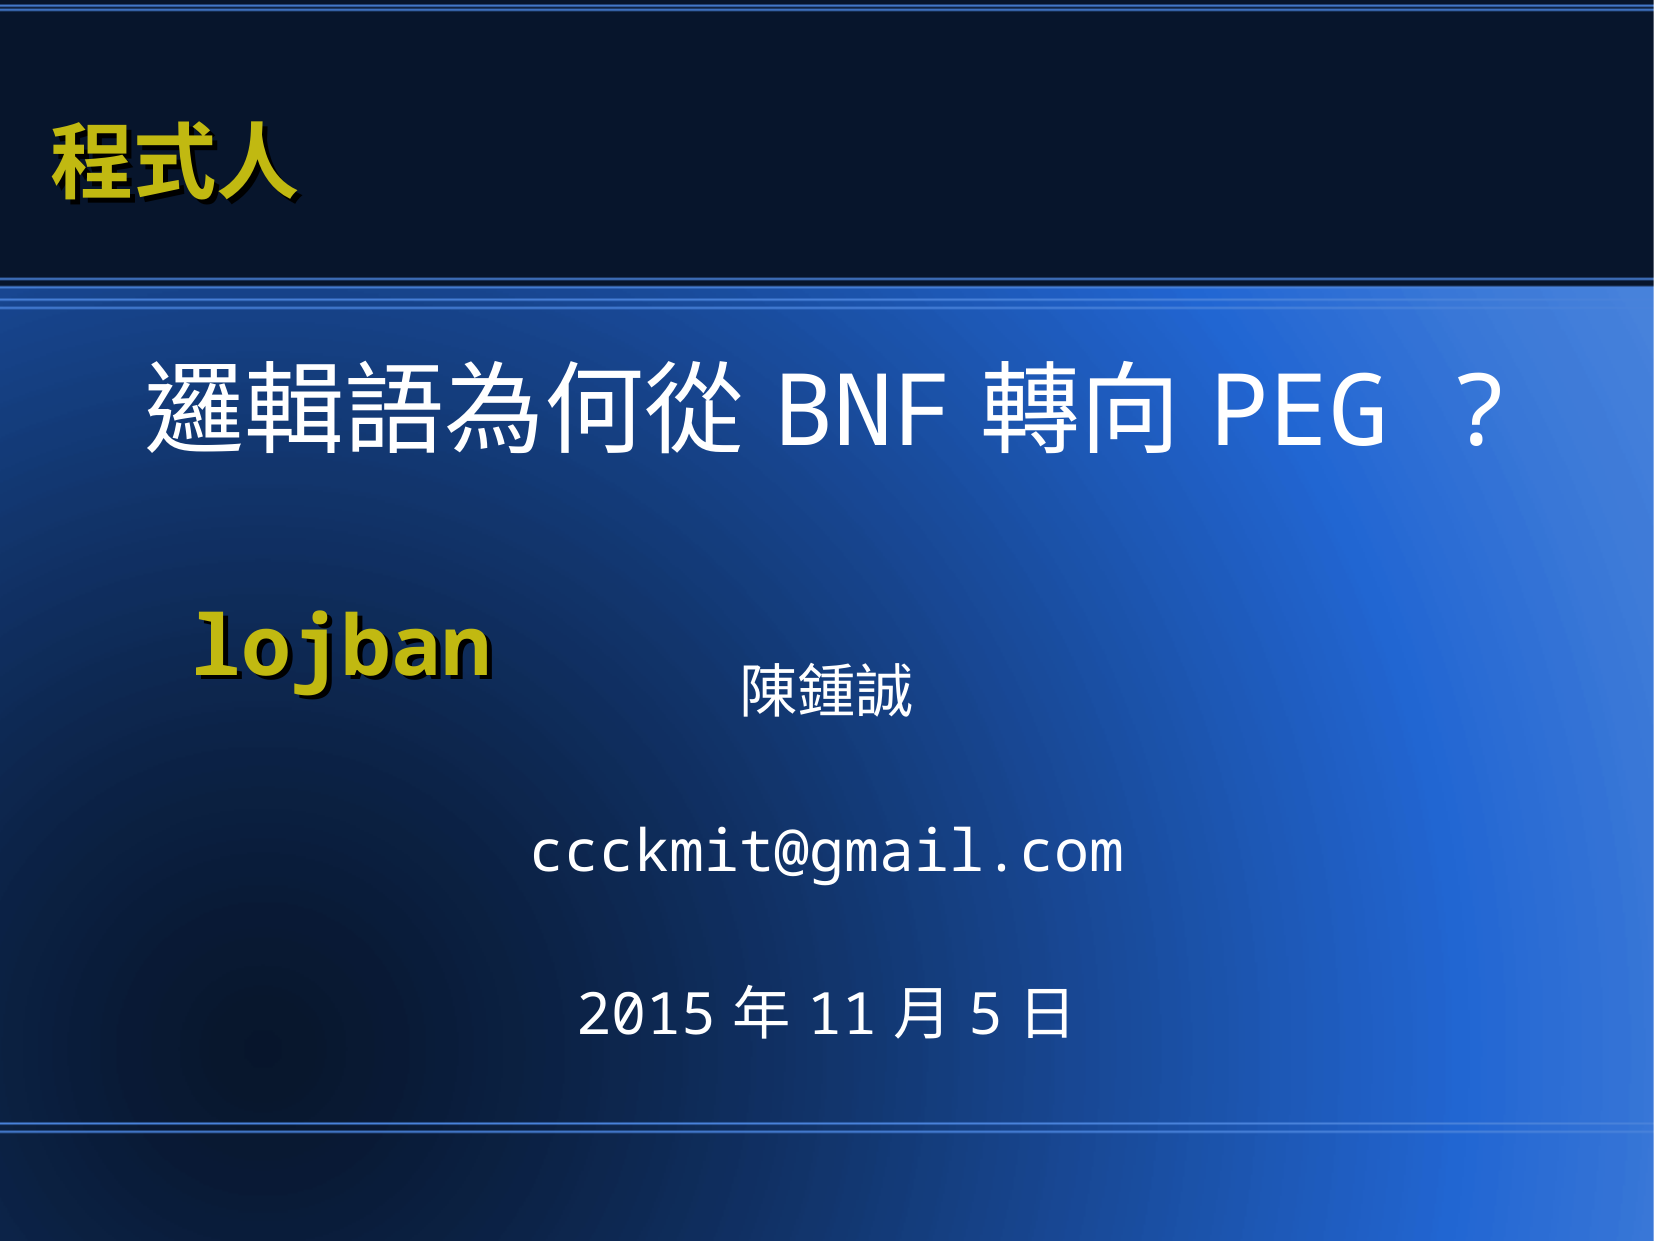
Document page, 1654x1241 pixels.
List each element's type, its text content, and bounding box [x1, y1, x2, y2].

picture [0, 0, 1654, 1241]
subtitle 邏輯語為何從BNF轉向PEG ? 陳鍾誠 ccckmit@gmail.com 2015年11月5日 [82, 307, 1571, 1075]
text_box lojban [177, 578, 520, 733]
text_box 程式人 [35, 88, 378, 284]
